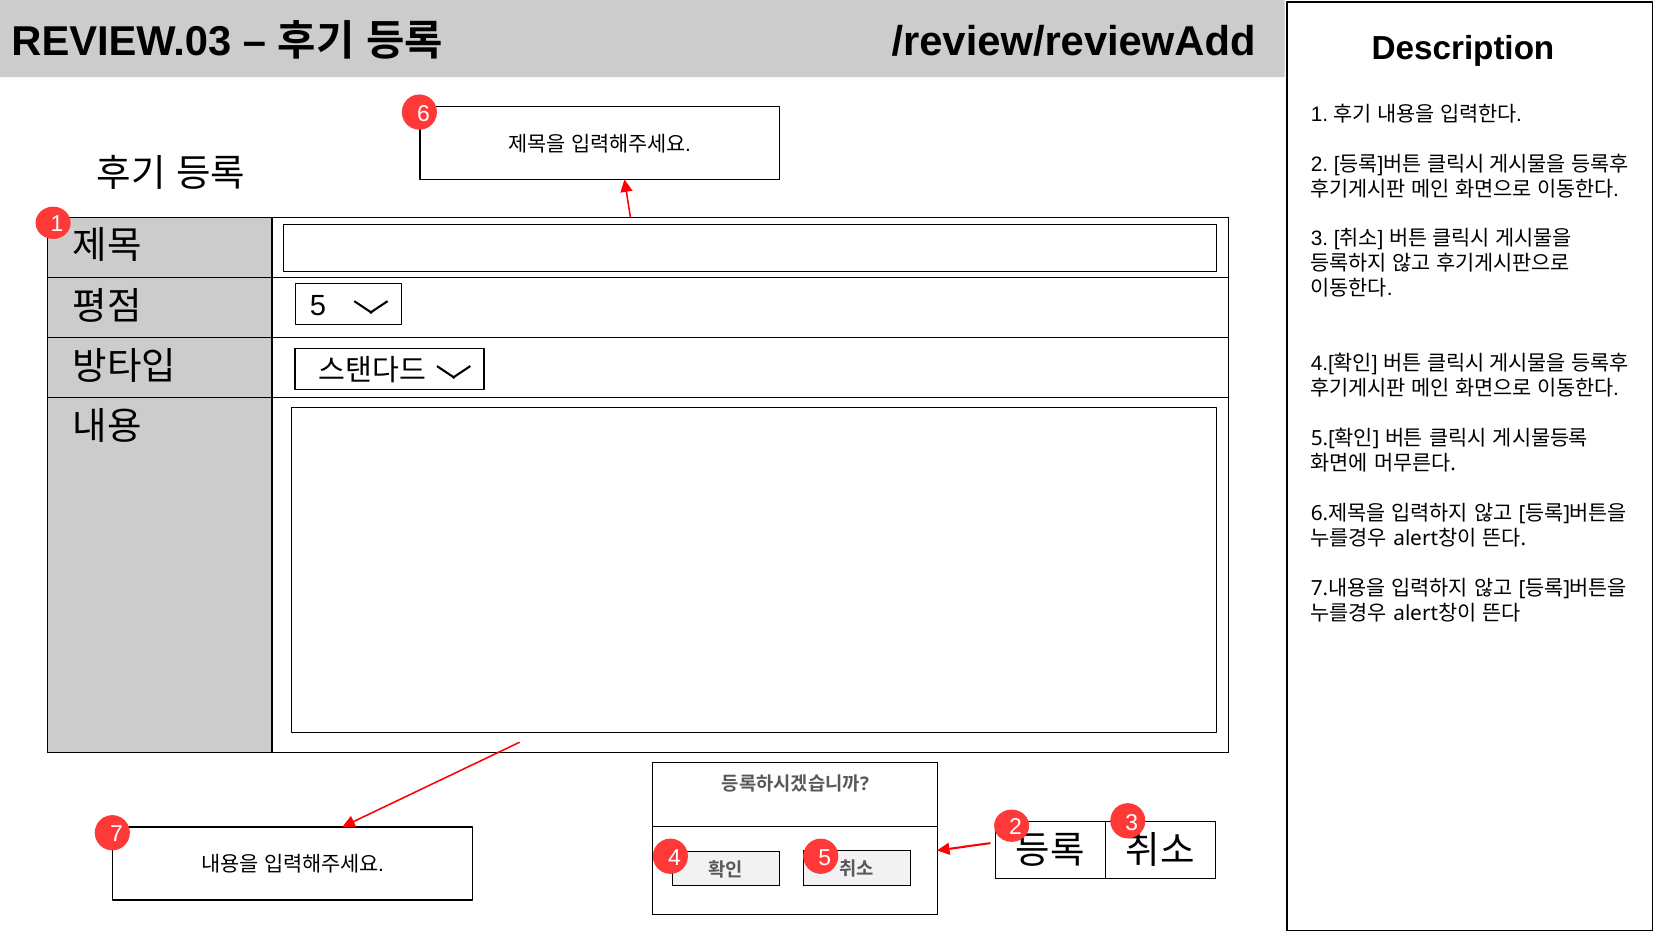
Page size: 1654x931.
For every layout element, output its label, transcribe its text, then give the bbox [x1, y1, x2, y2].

text_box 취소 [803, 850, 911, 886]
text_box [291, 407, 1217, 733]
text_box 1. 후기 내용을 입력한다. 2. [등록]버튼 클릭시 게시물을 등록후 후기게시판 메인 화면으로 이동한다. 3. [취소] 버튼 클릭시 게시물을 등록하지 않고 후기게시판으로 이동한다. 4.[확인] 버튼 클릭시 게시물을 등록후 후기게시판 메인 화면으로 이동한다. 5.[확인] 버튼 클릭시 게시물등록 화면에 머무른다. 6.제목을 입력하지 않고 [등록]버튼을 누를경우 alert창이 뜬다. 7.내용을 입력하지 않고 [등록]버튼을 누를경우 alert창이 뜬다 [1296, 47, 1646, 653]
table_header 등록하시겠습니까? [653, 763, 937, 826]
table_cell [273, 278, 1228, 337]
text_box 6 [401, 94, 438, 130]
text_box 4 [652, 838, 688, 874]
text_box 5 [803, 838, 839, 874]
text_box 1 [35, 206, 71, 239]
text_box 스탠다드 [295, 348, 485, 390]
table_cell [273, 398, 1228, 752]
table_header [273, 218, 1228, 277]
text_box REVIEW.03 – 후기 등록 /review/reviewAdd [0, 0, 1285, 78]
text_box [283, 224, 1217, 272]
text_box 7 [94, 815, 130, 851]
text_box 제목을 입력해주세요. [419, 106, 780, 180]
table_cell [653, 827, 937, 914]
table_header 취소 [1106, 822, 1215, 878]
table_cell 내용 [48, 398, 271, 752]
text_box 3 [1110, 803, 1146, 839]
table_cell 방타입 [48, 338, 271, 397]
text_box Description [1291, 18, 1635, 77]
text_box 2 [994, 809, 1030, 842]
text_box 내용을 입력해주세요. [112, 826, 473, 901]
text_box 확인 [671, 851, 780, 886]
table_header 제목 [48, 218, 271, 277]
text_box 후기 등록 [47, 141, 295, 200]
text_box 5 [295, 283, 402, 325]
table_cell 평점 [48, 278, 271, 337]
table_header 등록 [996, 822, 1105, 878]
table_cell [273, 338, 1228, 397]
text_box [1287, 1, 1653, 931]
